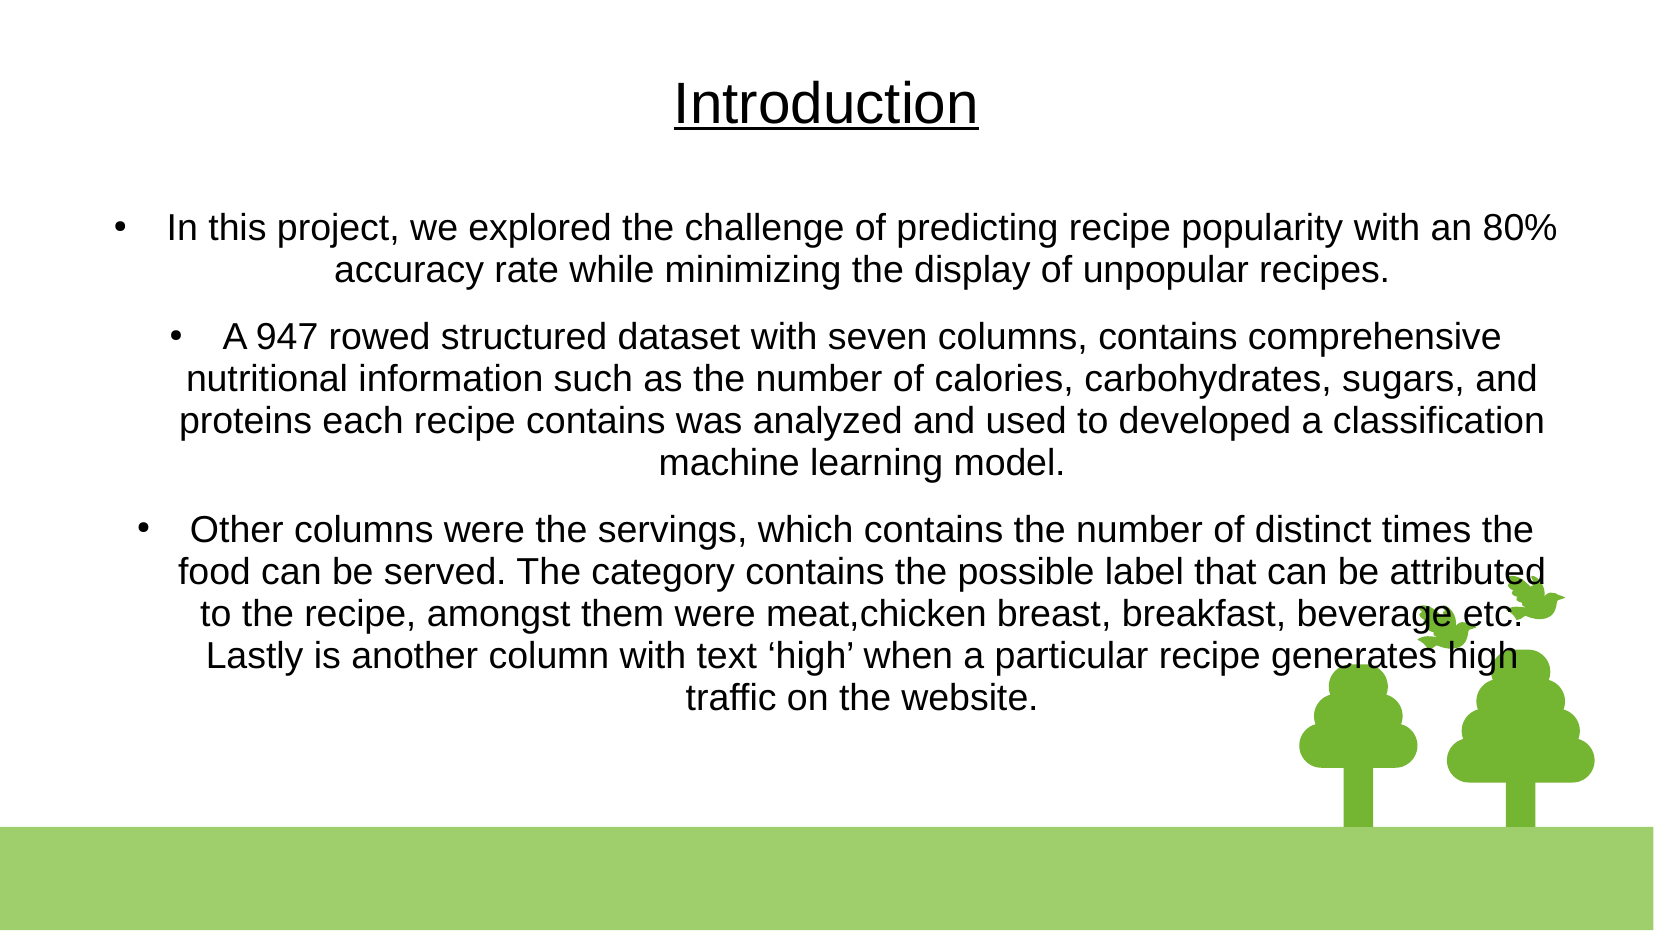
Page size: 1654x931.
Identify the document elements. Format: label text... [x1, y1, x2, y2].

title Introduction [88, 29, 1565, 178]
list In this project, we explored the challenge of predicting recipe popularity with an 80% accuracy rate while minimizing the display of unpopular recipes. A 947 rowed structured dataset with seven columns, contains comprehensive nutritional information such as the number of calories, carbohydrates, sugars, and proteins each recipe contains was analyzed and used to developed a classification machine learning model. Other columns were the servings, which contains the number of distinct times the food can be served. The category contains the possible label that can be attributed to the recipe, amongst them were meat,chicken breast, breakfast, beverage etc. Lastly is another column with text ‘high’ when a particular recipe generates high traffic on the website. [88, 206, 1565, 739]
